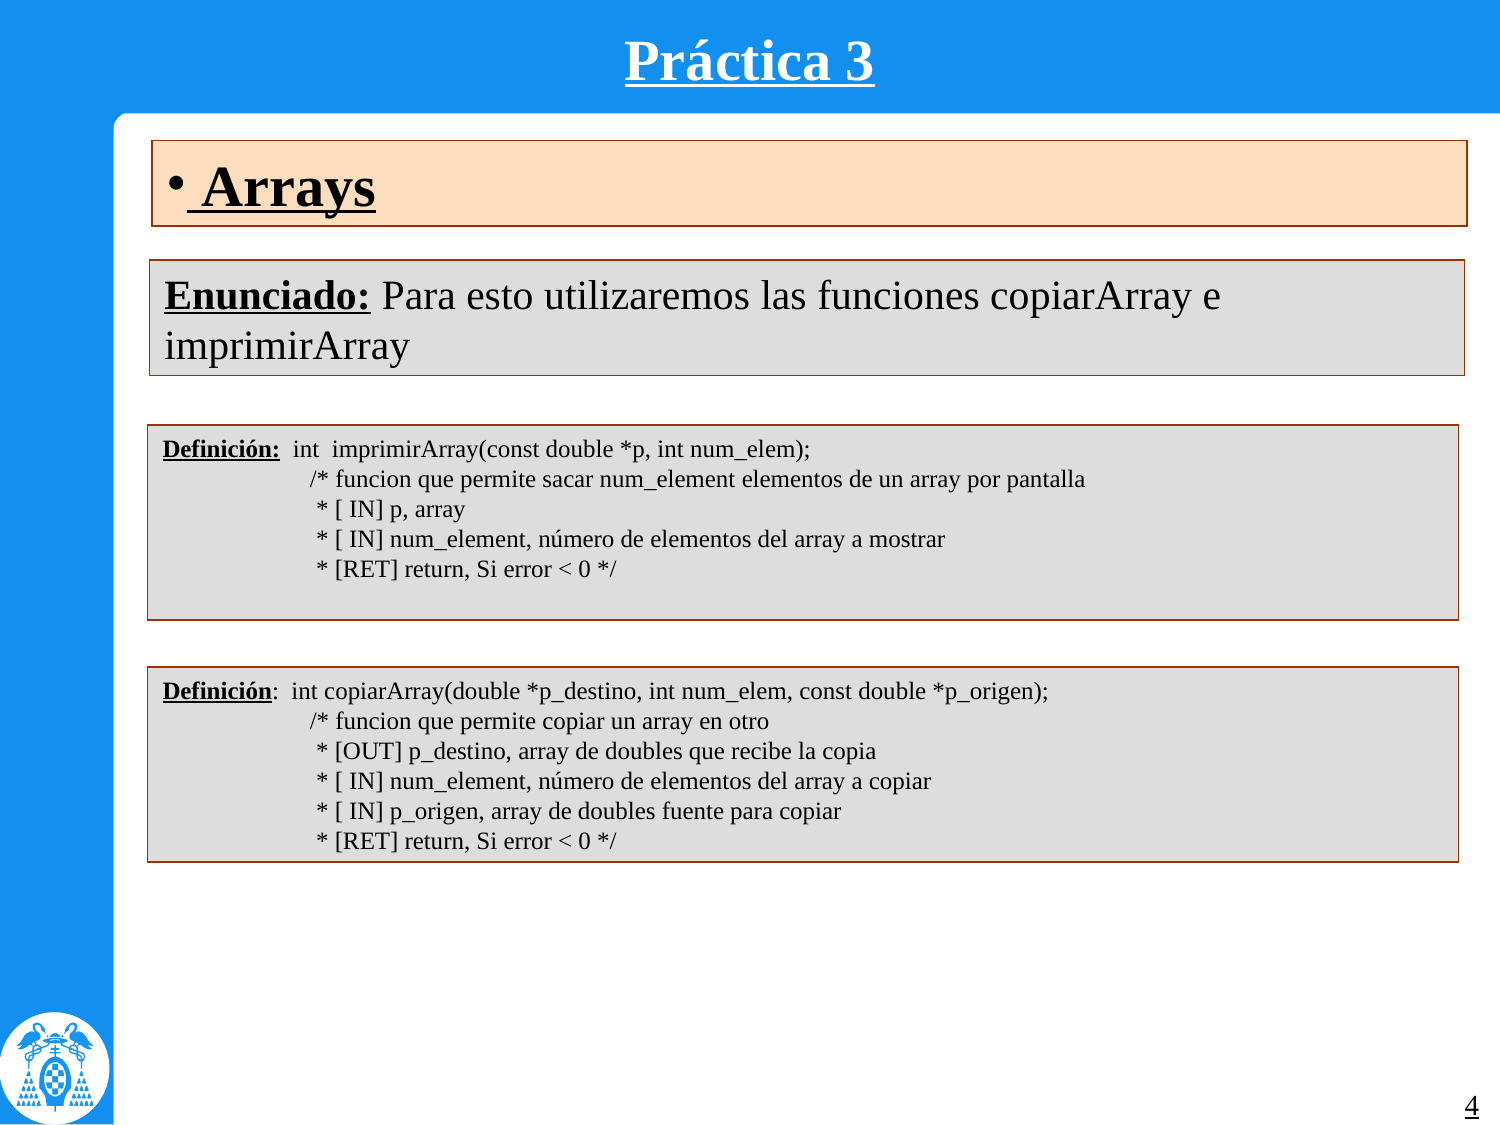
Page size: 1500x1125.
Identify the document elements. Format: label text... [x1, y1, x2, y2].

text_box Definición: int imprimirArray(const double *p, int num_elem); /* funcion que permite sacar num_element elementos de un array por pantalla * [ IN] p, array * [ IN] num_element, número de elementos del array a mostrar * [RET] return, Si error < 0 */ [147, 425, 1459, 621]
text_box <número> [1047, 1078, 1495, 1125]
text_box Definición: int copiarArray(double *p_destino, int num_elem, const double *p_origen); /* funcion que permite copiar un array en otro * [OUT] p_destino, array de doubles que recibe la copia * [ IN] num_element, número de elementos del array a copiar * [ IN] p_origen, array de doubles fuente para copiar * [RET] return, Si error < 0 */ [147, 667, 1459, 863]
text_box Enunciado: Para esto utilizaremos las funciones copiarArray e imprimirArray [149, 259, 1465, 376]
text_box Práctica 3 [215, 14, 1285, 101]
picture [15, 1017, 98, 1112]
text_box Arrays [152, 140, 1467, 227]
